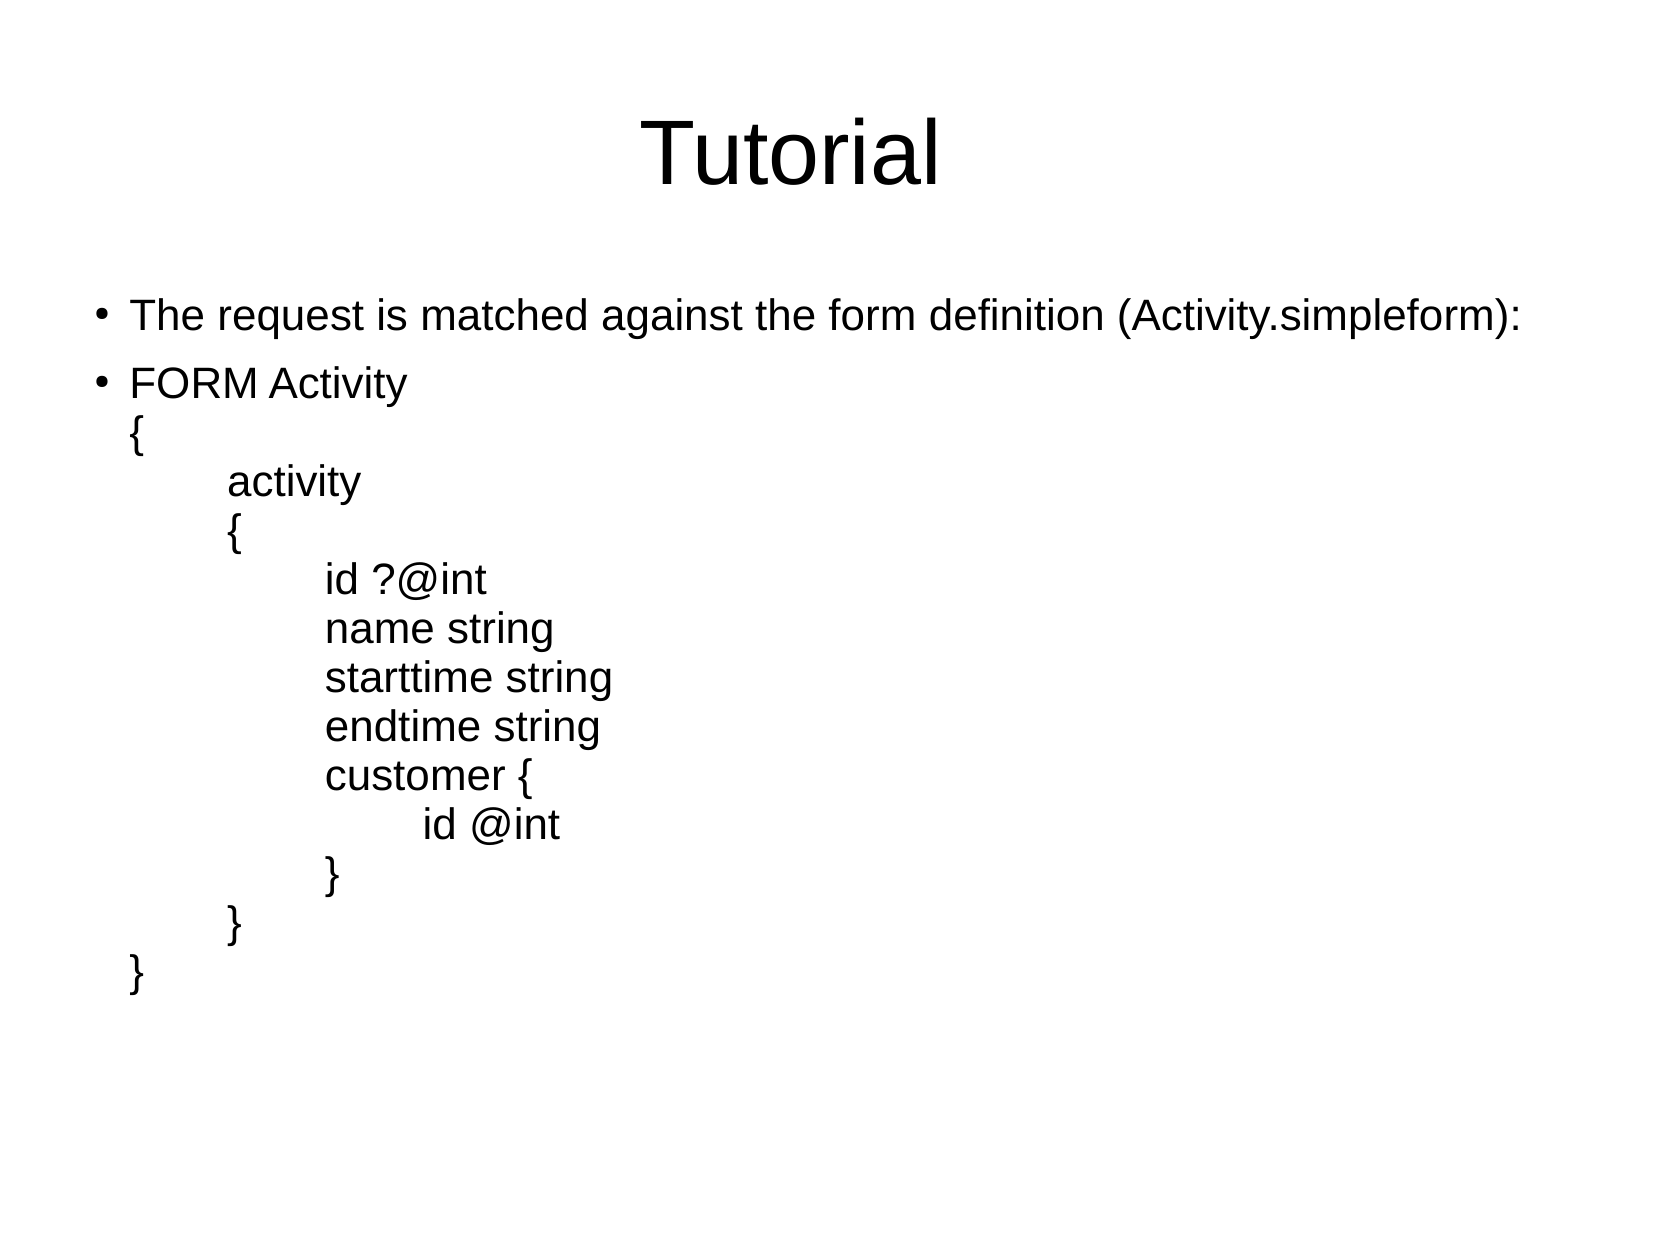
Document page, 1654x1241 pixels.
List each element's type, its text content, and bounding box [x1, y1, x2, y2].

title Tutorial [82, 49, 1571, 257]
list The request is matched against the form definition (Activity.simpleform): FORM Activity { activity { id ?@int name string starttime string endtime string customer { id @int } } } [82, 290, 1538, 1010]
